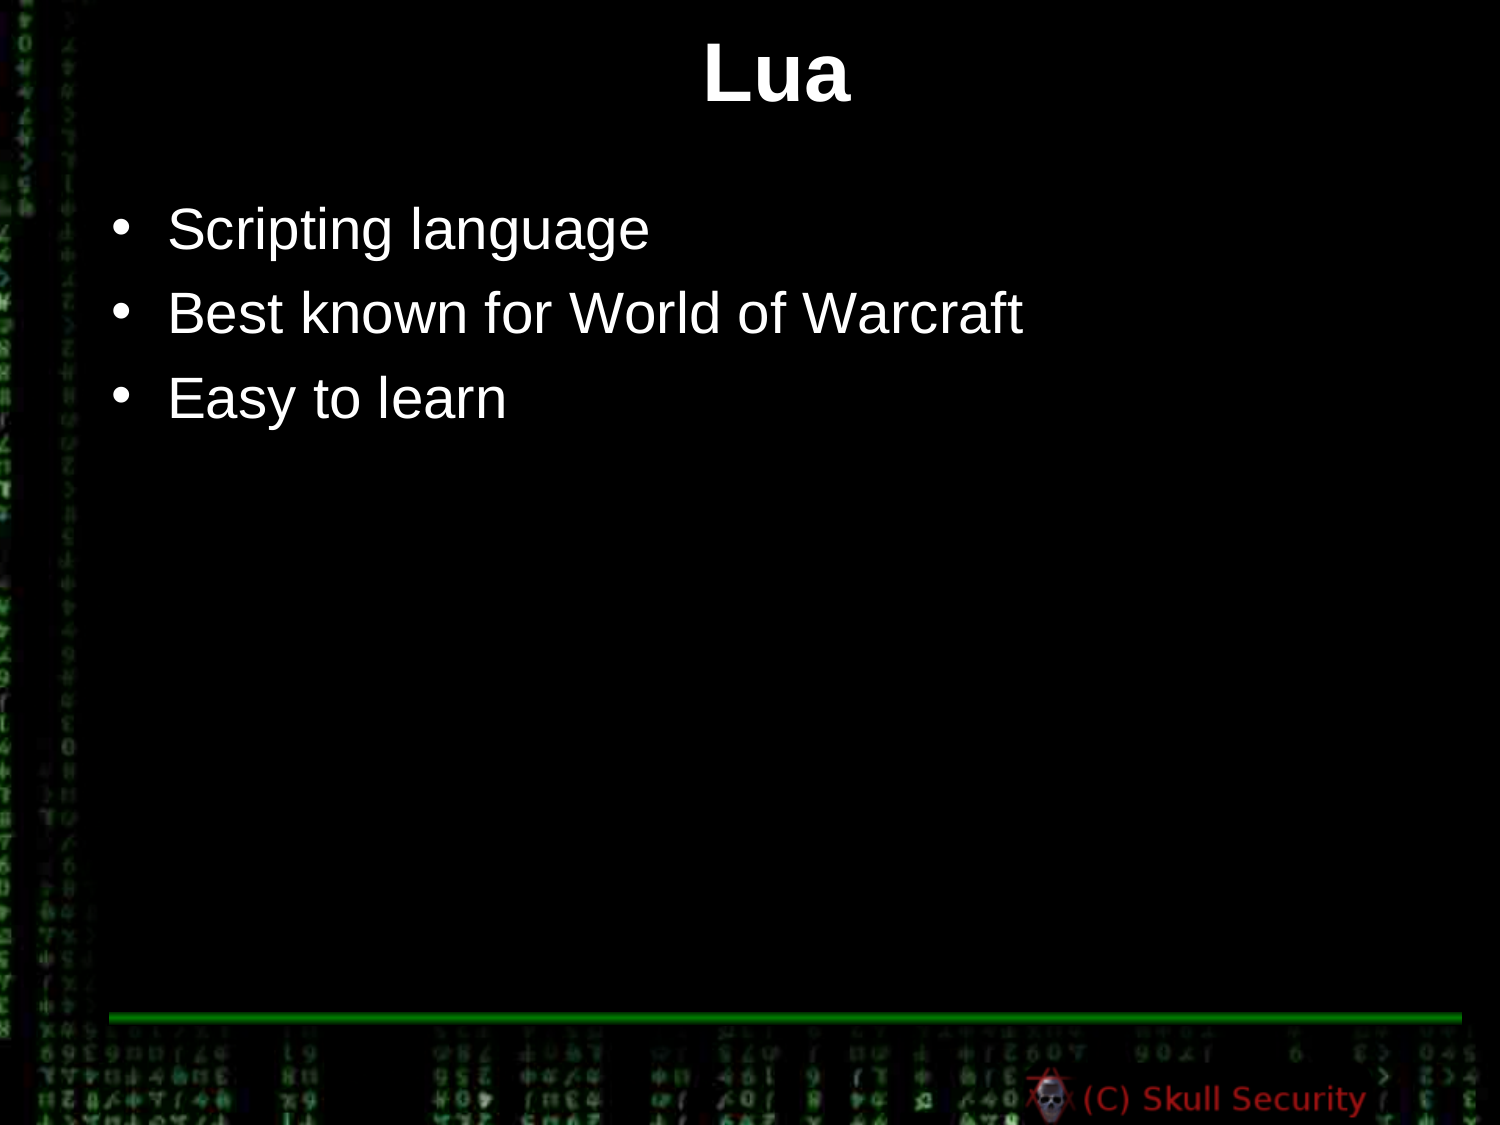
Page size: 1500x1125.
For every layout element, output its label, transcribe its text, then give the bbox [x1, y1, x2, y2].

title Lua [103, 0, 1450, 139]
list Scripting language Best known for World of Warcraft Easy to learn [108, 183, 1459, 926]
picture [0, 0, 1500, 1125]
